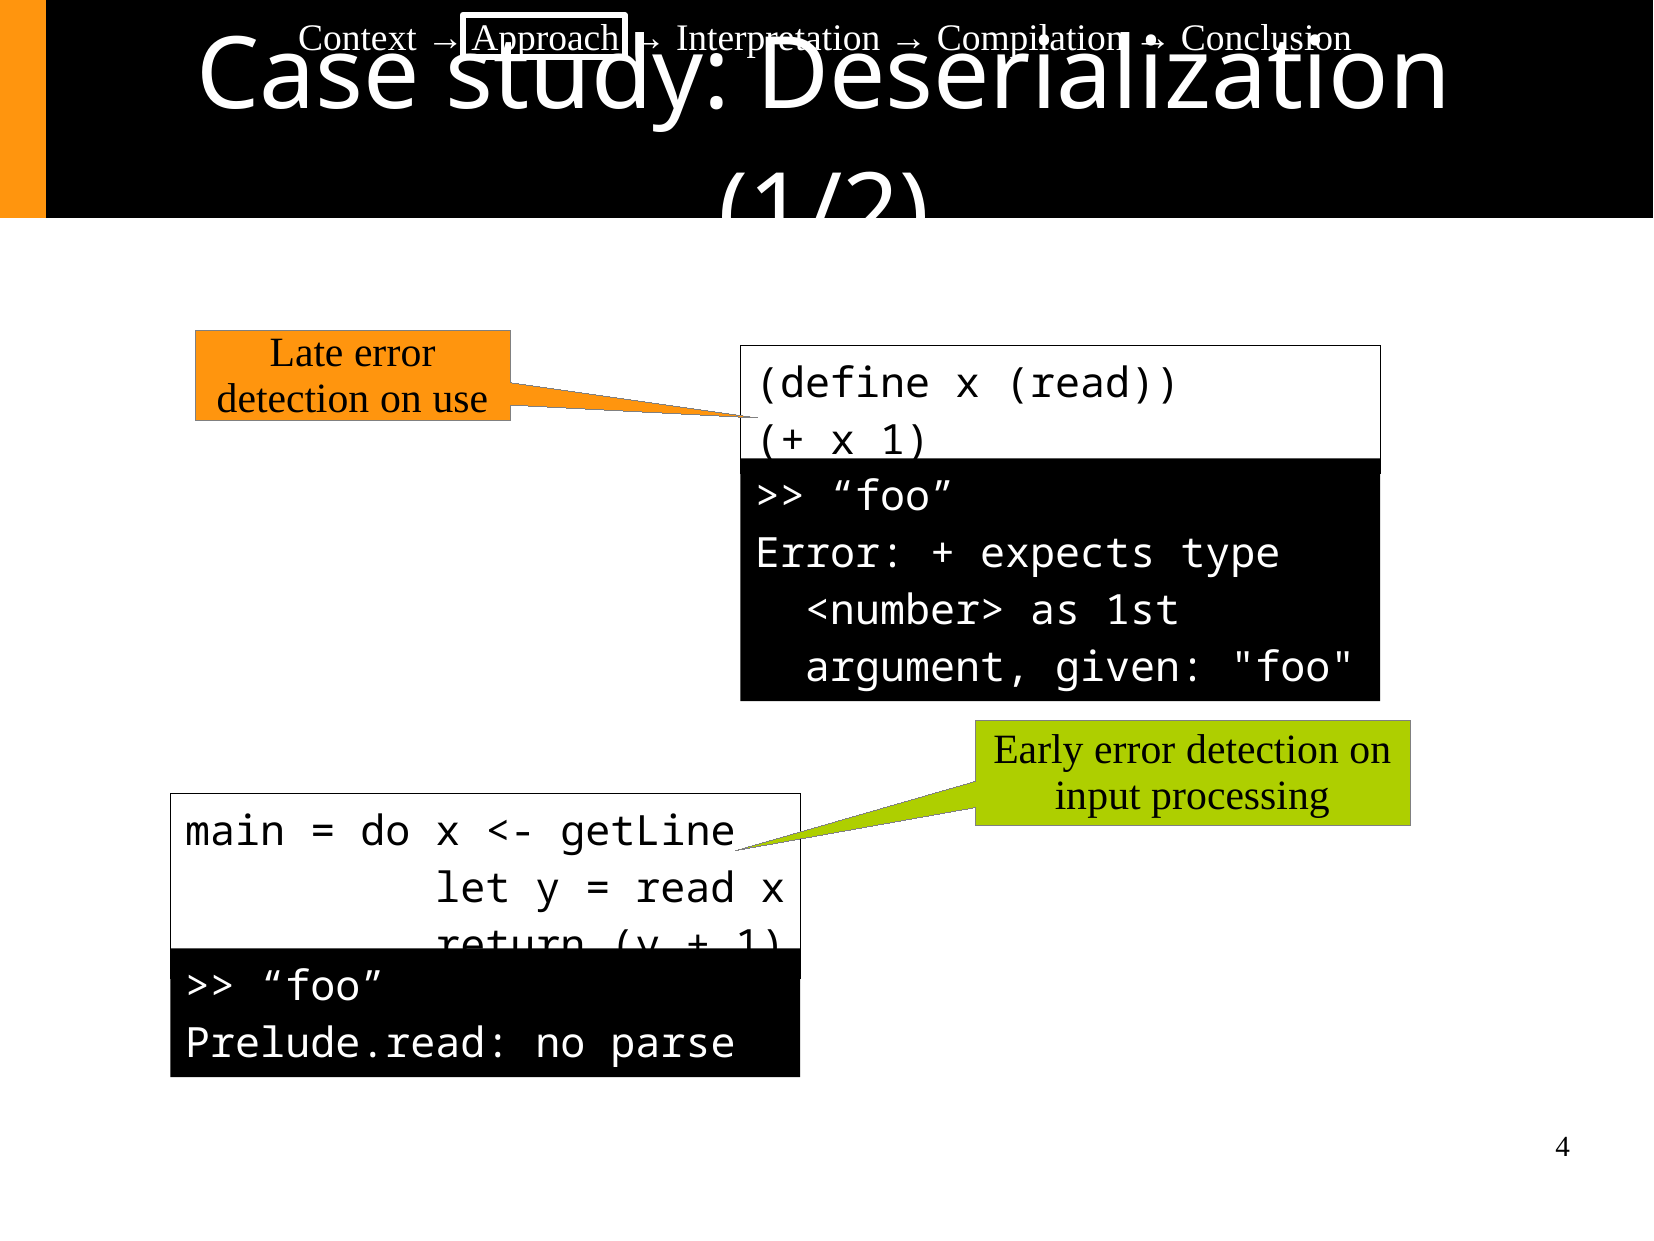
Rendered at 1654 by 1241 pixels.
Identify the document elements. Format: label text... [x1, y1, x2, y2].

text_box (define x (read)) (+ x 1) [740, 345, 1381, 444]
title Case study: Deserialization (1/2) [80, 57, 1569, 218]
text_box Early error detection on input processing [735, 720, 1411, 851]
text_box main = do x <- getLine let y = read x return (y + 1) [170, 793, 801, 934]
text_box >> “foo” Prelude.read: no parse [170, 948, 801, 1047]
text_box >> “foo” Error: + expects type <number> as 1st argument, given: "foo" [740, 458, 1381, 641]
text_box Late error detection on use [195, 330, 758, 421]
